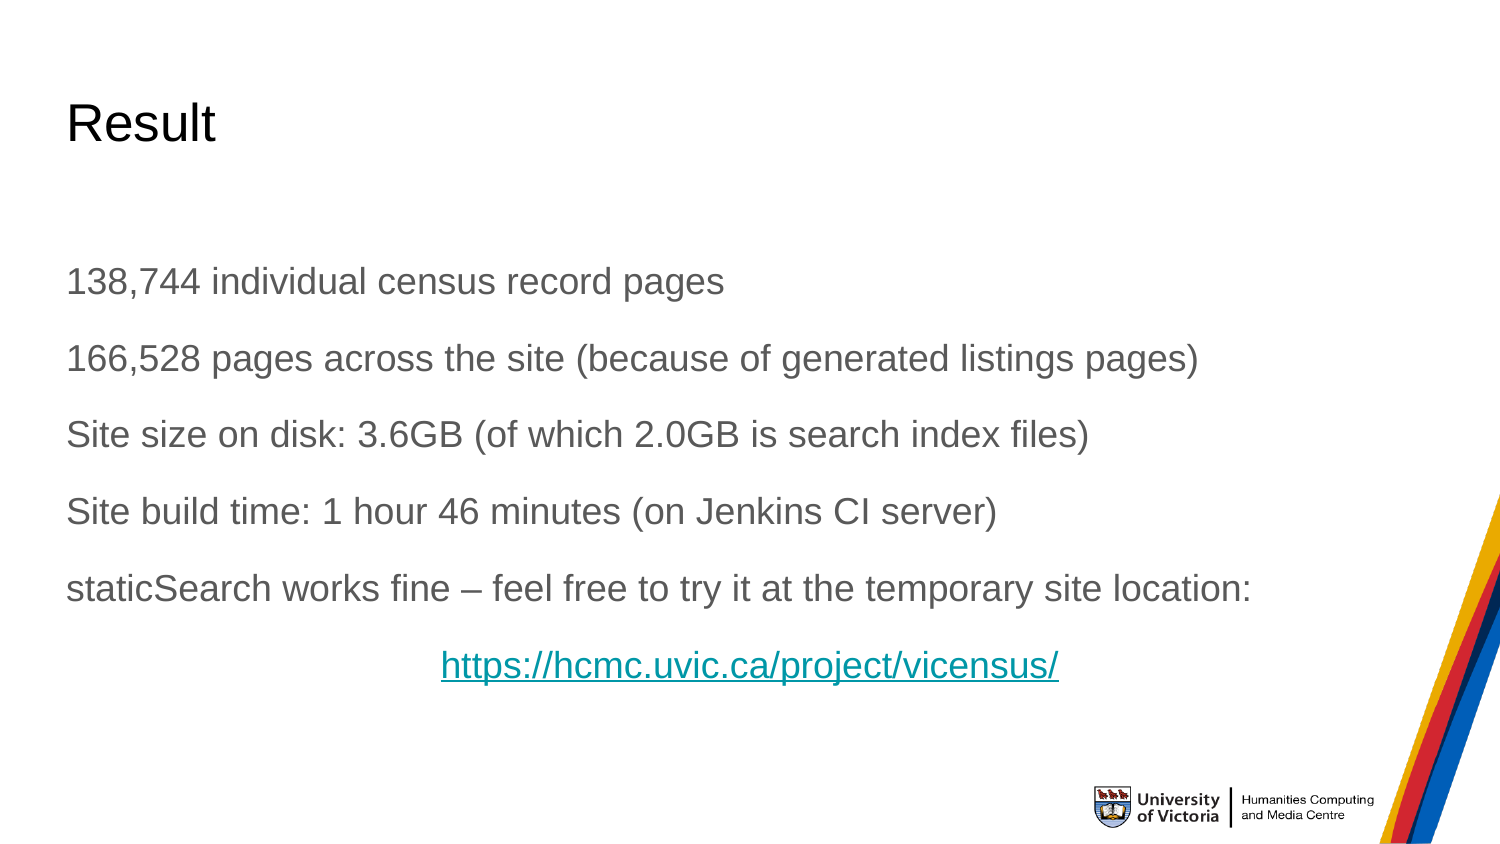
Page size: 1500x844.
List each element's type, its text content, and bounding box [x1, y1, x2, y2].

title Result [51, 72, 1449, 167]
picture [1094, 483, 1500, 844]
list 138,744 individual census record pages 166,528 pages across the site (because of generated listings pages) Site size on disk: 3.6GB (of which 2.0GB is search index files) Site build time: 1 hour 46 minutes (on Jenkins CI server) staticSearch works fine – feel free to try it at the temporary site location: https://hcmc.uvic.ca/project/vicensus/ [51, 235, 1449, 750]
